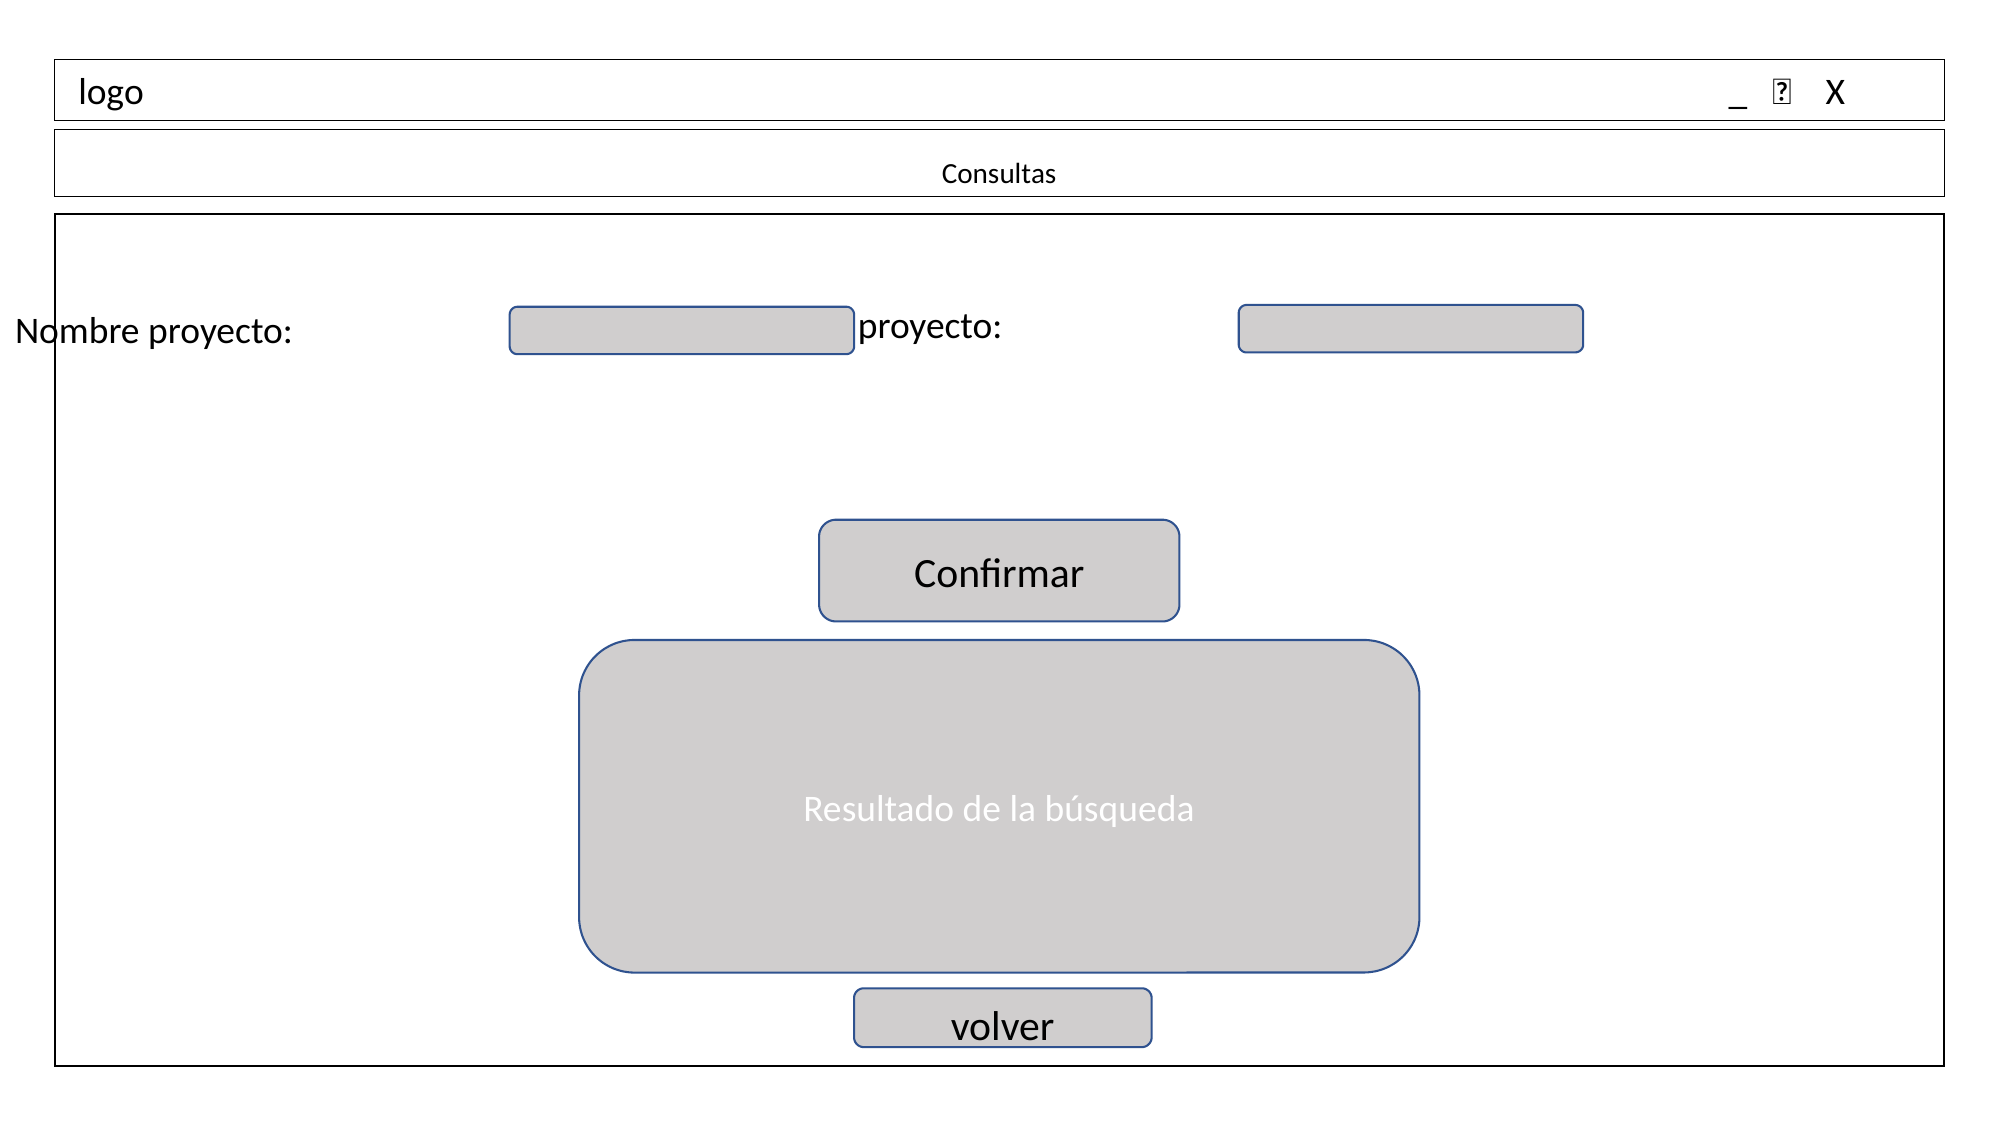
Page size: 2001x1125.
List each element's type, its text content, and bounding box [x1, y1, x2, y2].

text_box Confirmar [819, 519, 1180, 622]
text_box [1238, 304, 1584, 353]
text_box [509, 306, 855, 355]
text_box Consultas [54, 128, 1944, 192]
text_box volver [854, 988, 1152, 1048]
text_box Código proyecto: [729, 293, 1239, 355]
text_box Resultado de la búsqueda [579, 639, 1420, 973]
text_box logo _ 🔲 X [54, 59, 1944, 120]
text_box Nombre proyecto: [0, 298, 510, 359]
